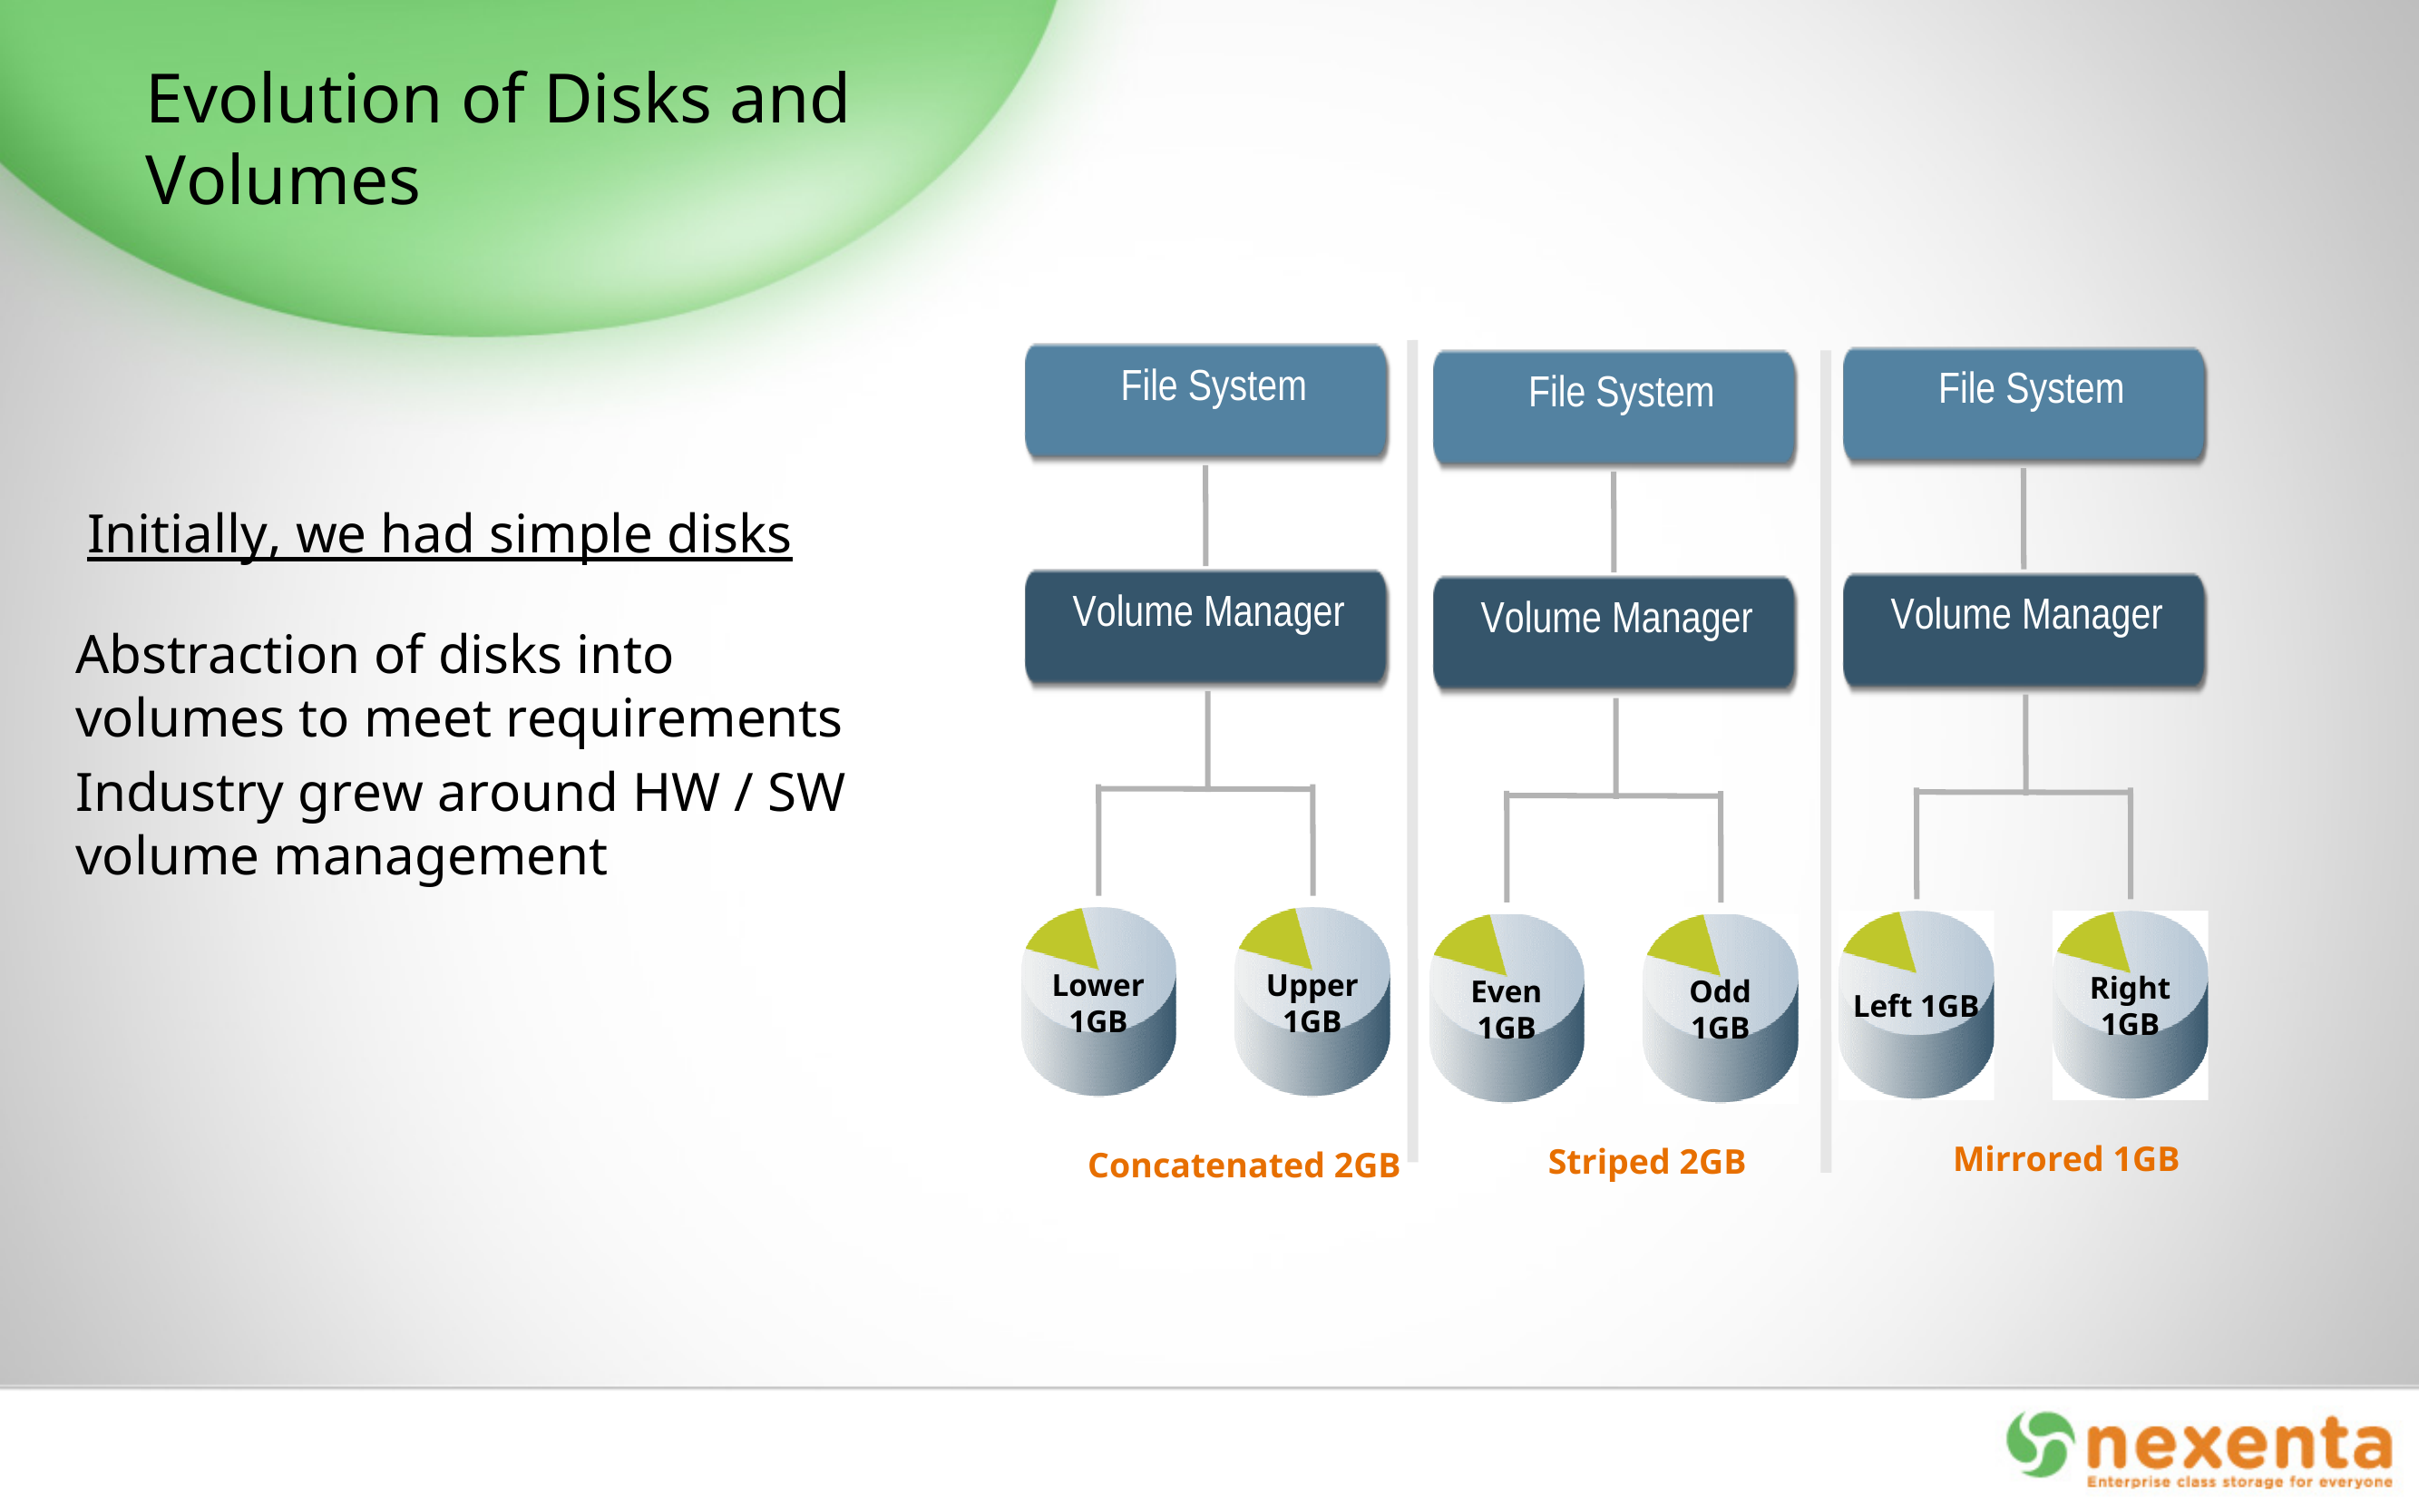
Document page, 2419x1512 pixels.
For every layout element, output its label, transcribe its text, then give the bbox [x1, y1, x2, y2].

text_box Upper 1GB [1234, 907, 1390, 1097]
text_box Left 1GB [1838, 911, 1995, 1100]
text_box Striped 2GB [1546, 1133, 1750, 1234]
text_box Even 1GB [1429, 914, 1585, 1104]
text_box Odd 1GB [1642, 914, 1799, 1104]
text_box Lower 1GB [1020, 907, 1176, 1097]
text_box Right 1GB [2052, 911, 2209, 1100]
text_box File System [1916, 353, 2148, 474]
picture [0, 0, 2419, 1512]
text_box Volume Manager [1482, 582, 1752, 704]
text_box Initially, we had simple disks Abstraction of disks into volumes to meet requirements Industry grew around HW / SW volume management [75, 510, 884, 1429]
text_box Concatenated 2GB [1094, 1136, 1396, 1237]
text_box File System [1098, 349, 1330, 471]
text_box File System [1506, 356, 1738, 478]
text_box Mirrored 1GB [1956, 1130, 2179, 1231]
text_box Volume Manager [1074, 576, 1344, 697]
text_box Evolution of Disks and Volumes [145, 54, 915, 244]
text_box Volume Manager [1892, 579, 2162, 700]
